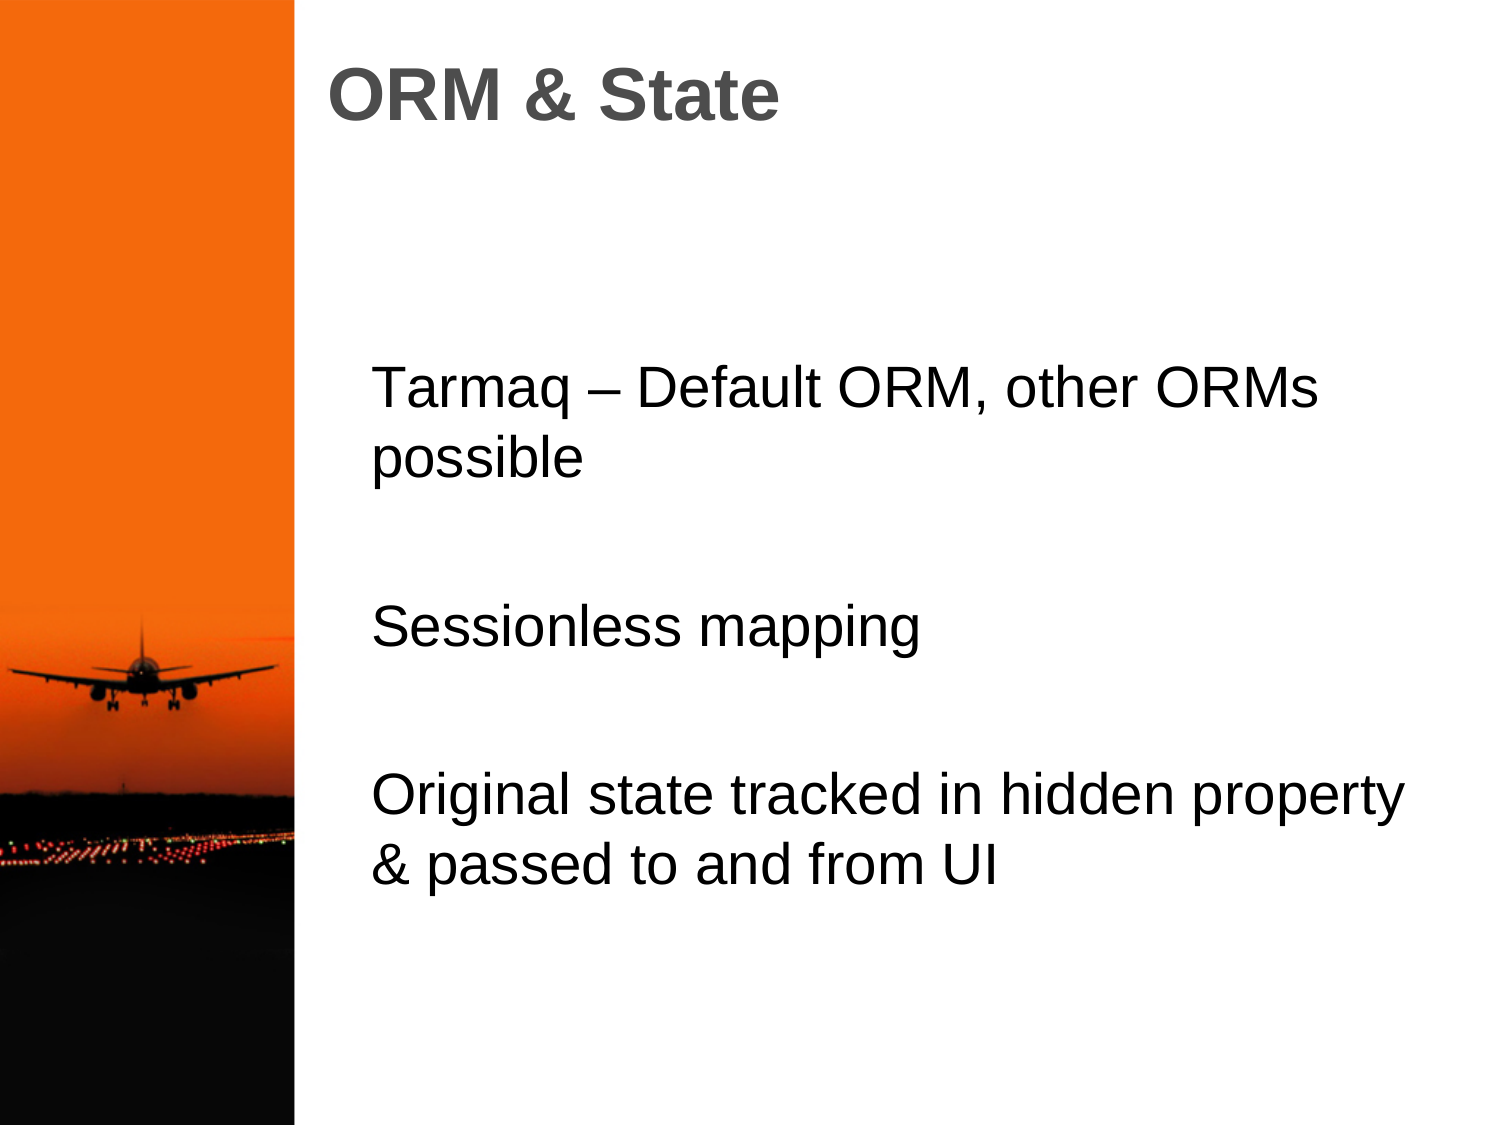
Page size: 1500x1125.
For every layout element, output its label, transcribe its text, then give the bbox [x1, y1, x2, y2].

title ORM & State [312, 30, 1483, 150]
list Tarmaq – Default ORM, other ORMs possible Sessionless mapping Original state tracked in hidden property & passed to and from UI [300, 172, 1468, 1094]
picture [0, 0, 1500, 1125]
